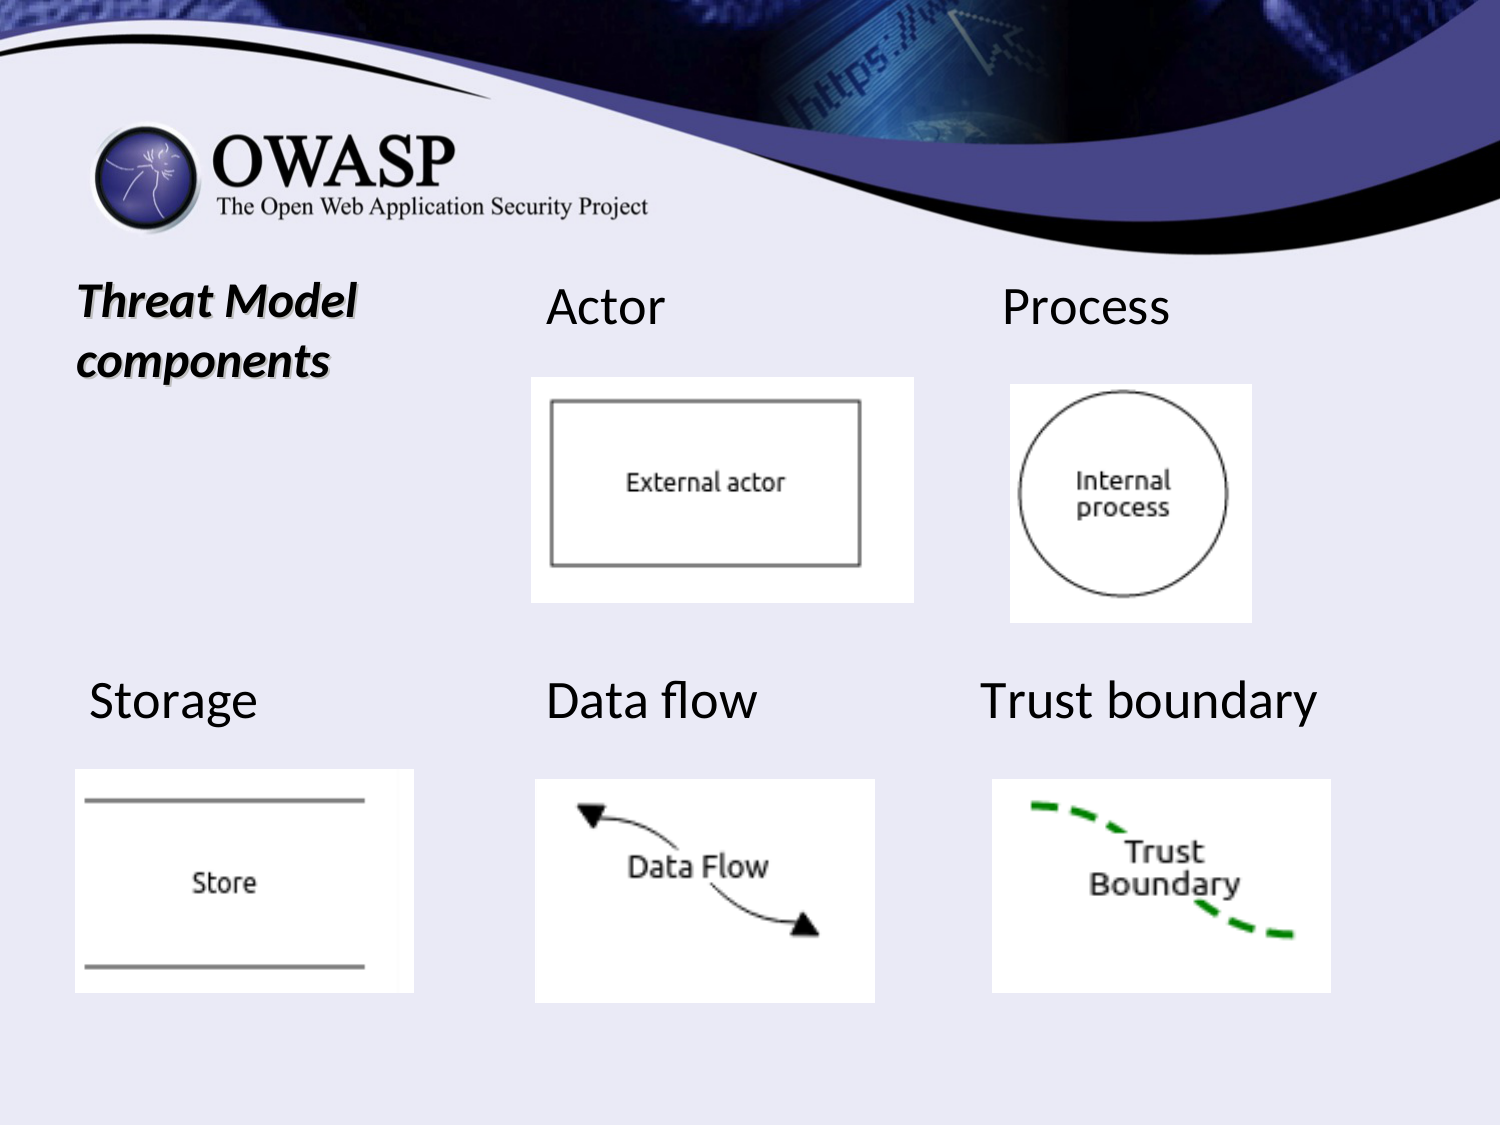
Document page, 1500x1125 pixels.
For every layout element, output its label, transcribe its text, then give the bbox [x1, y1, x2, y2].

list Trust boundary [967, 656, 1423, 1017]
list Threat Model components [61, 259, 449, 620]
list Storage [75, 656, 510, 1017]
list Actor [531, 262, 967, 623]
list Process [987, 262, 1423, 623]
picture [0, 0, 1500, 1125]
list [75, 262, 510, 638]
list Data flow [531, 656, 967, 1017]
